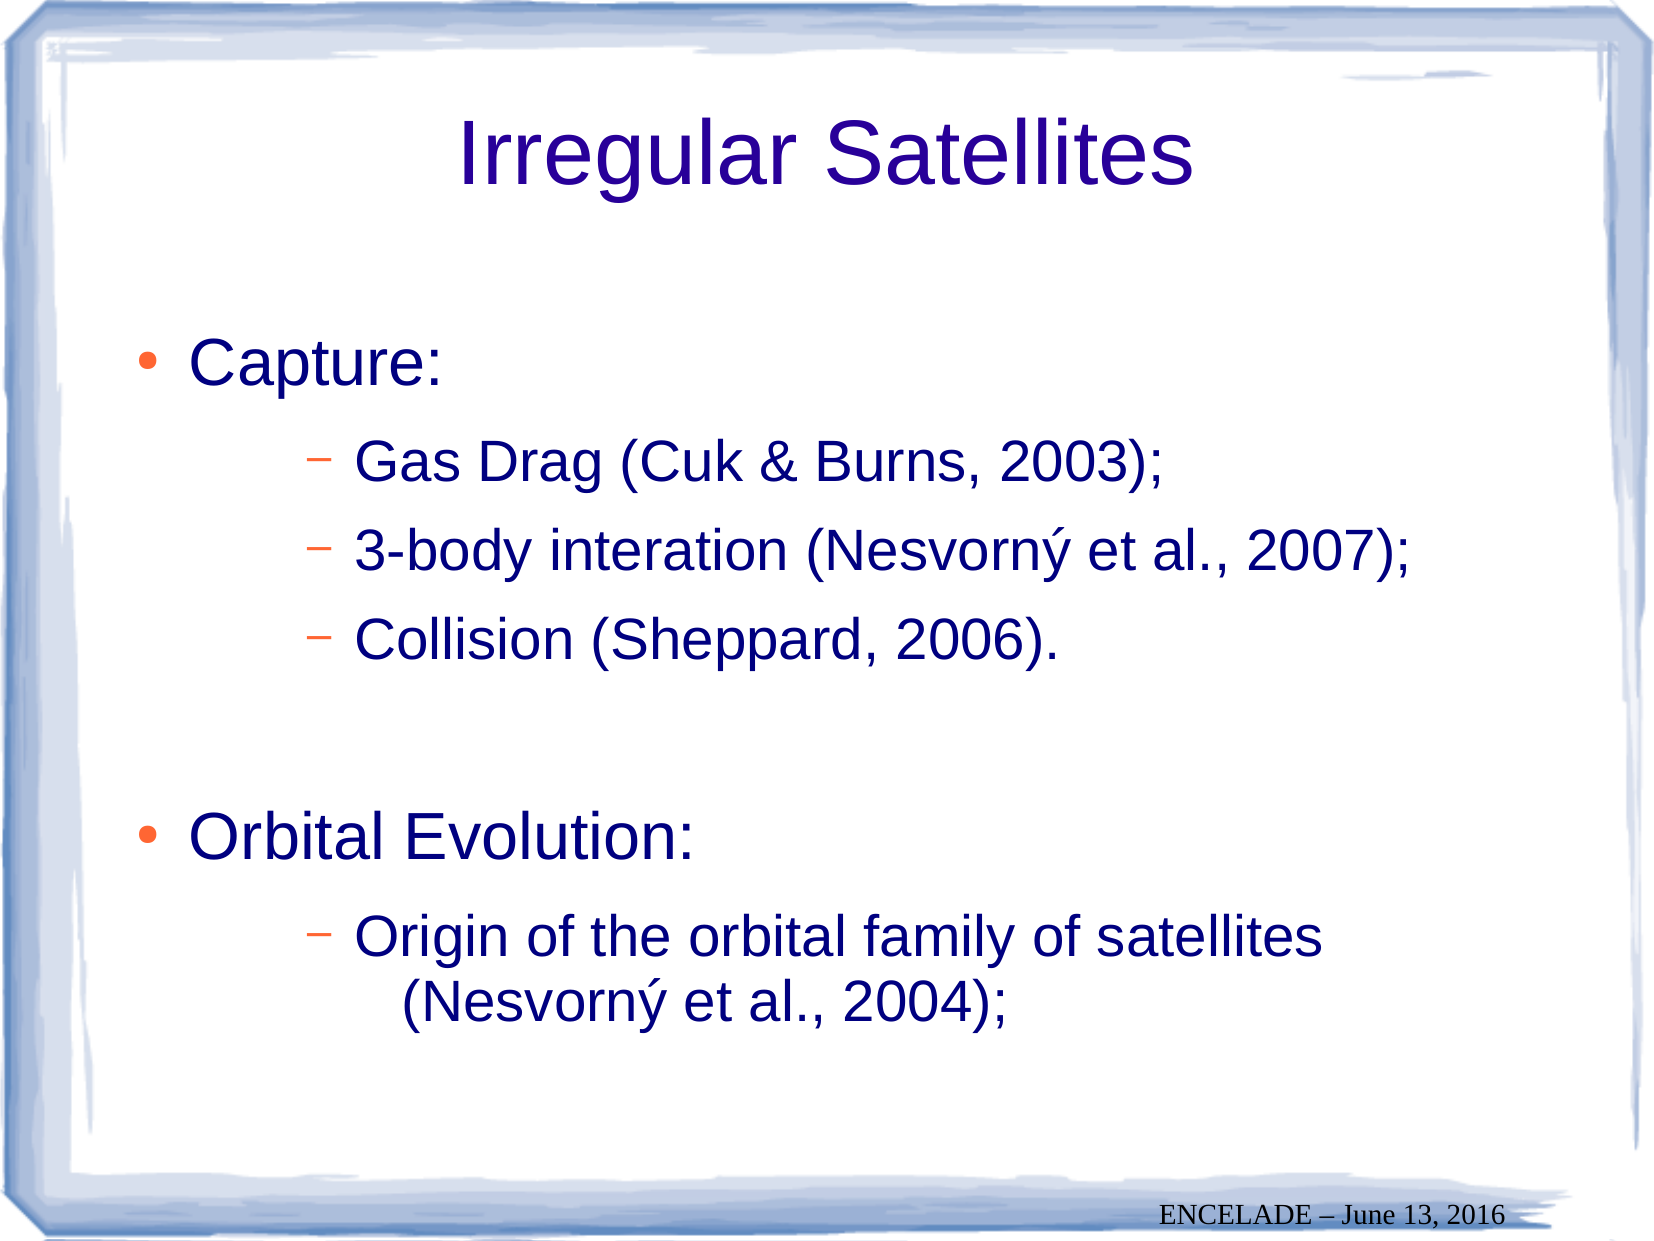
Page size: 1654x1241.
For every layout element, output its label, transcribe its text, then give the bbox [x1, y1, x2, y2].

picture [0, 0, 1654, 1241]
list Capture: Gas Drag (Cuk & Burns, 2003); 3-body interation (Nesvorný et al., 2007); Collision (Sheppard, 2006). Orbital Evolution: Origin of the orbital family of satellites (Nesvorný et al., 2004); [118, 324, 1571, 1123]
title Irregular Satellites [82, 49, 1571, 257]
